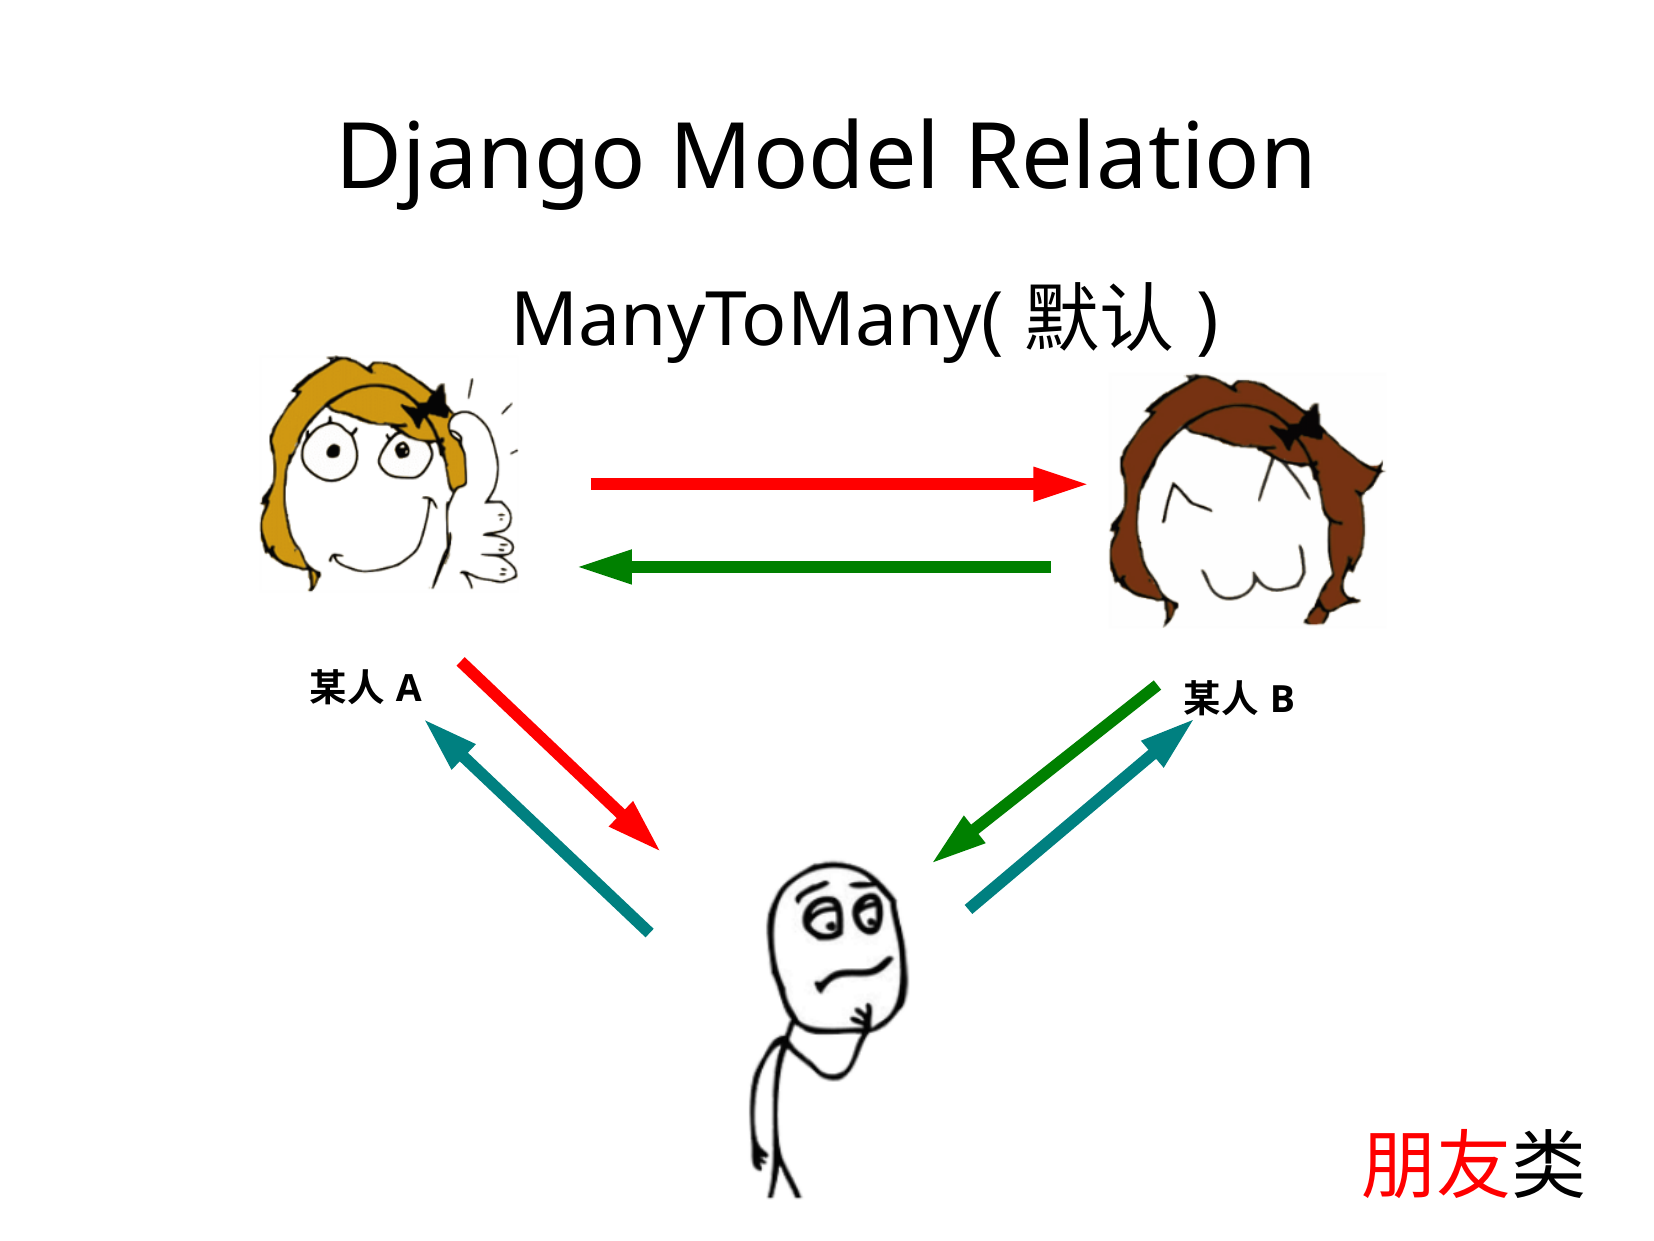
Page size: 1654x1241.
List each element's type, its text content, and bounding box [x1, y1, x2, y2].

picture [224, 354, 556, 622]
picture [682, 826, 1016, 1201]
text_box ManyToMany(默认) [496, 251, 1288, 355]
text_box 某人B [1169, 661, 1371, 721]
text_box 某人A [295, 650, 567, 709]
picture [1086, 364, 1410, 638]
title Django Model Relation [82, 49, 1571, 257]
text_box 朋友类 [1346, 1098, 1602, 1202]
